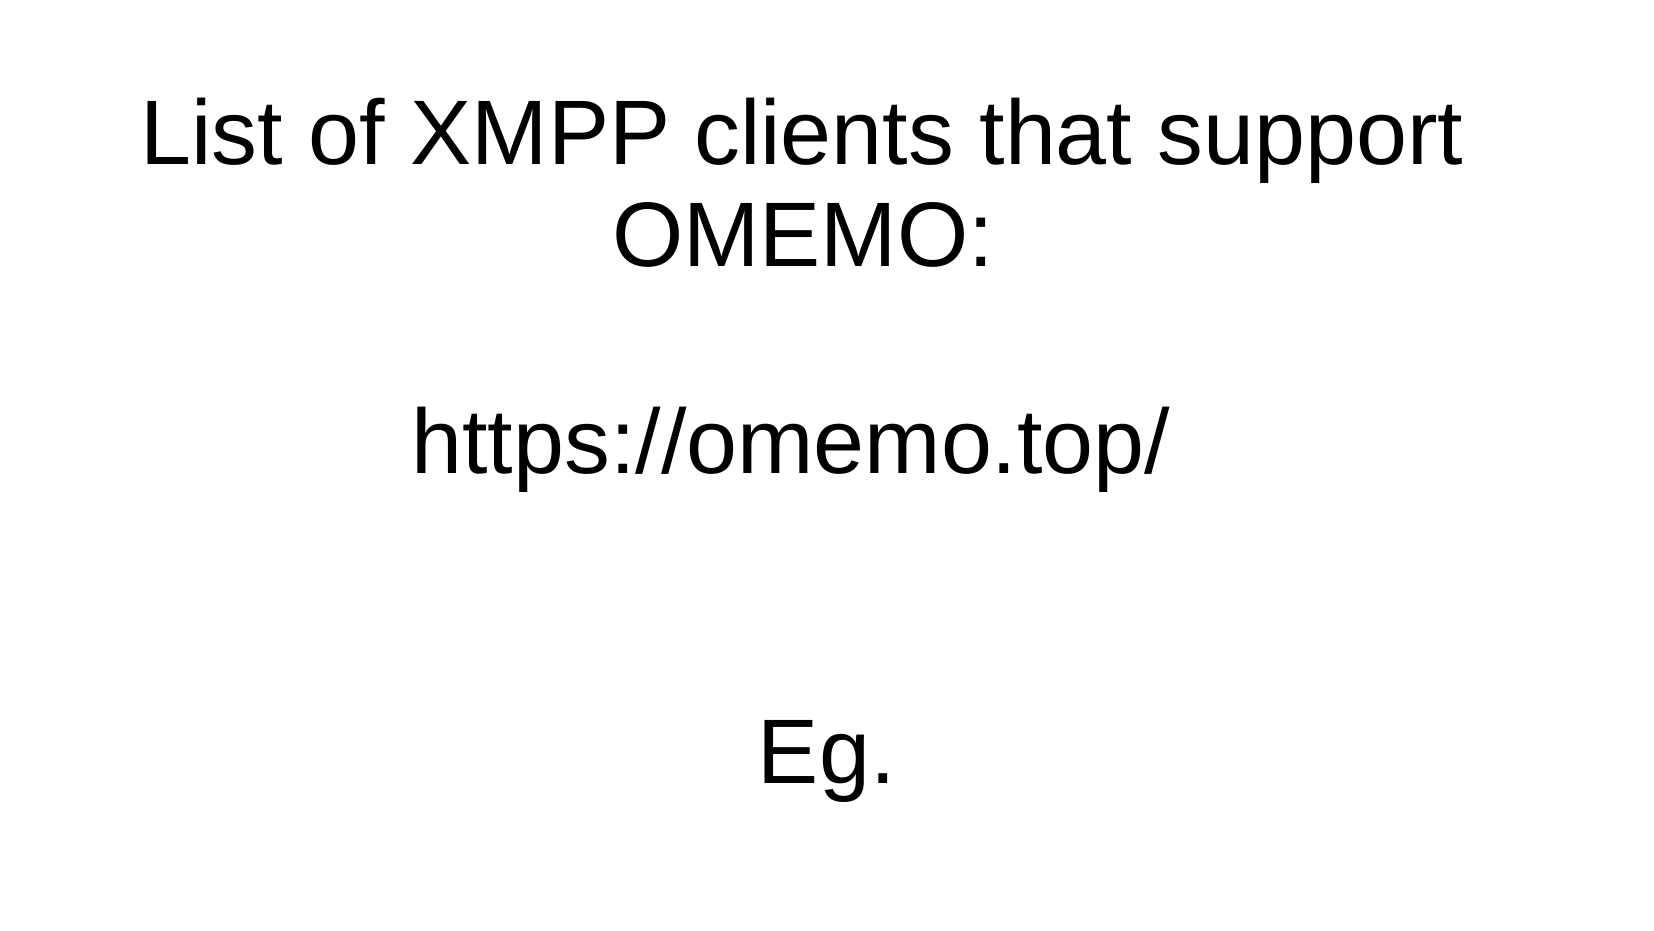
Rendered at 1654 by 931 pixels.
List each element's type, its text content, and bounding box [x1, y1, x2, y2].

title List of XMPP clients that support OMEMO: [59, 81, 1548, 287]
title Eg. [82, 674, 1571, 830]
title https://omemo.top/ [47, 364, 1536, 520]
